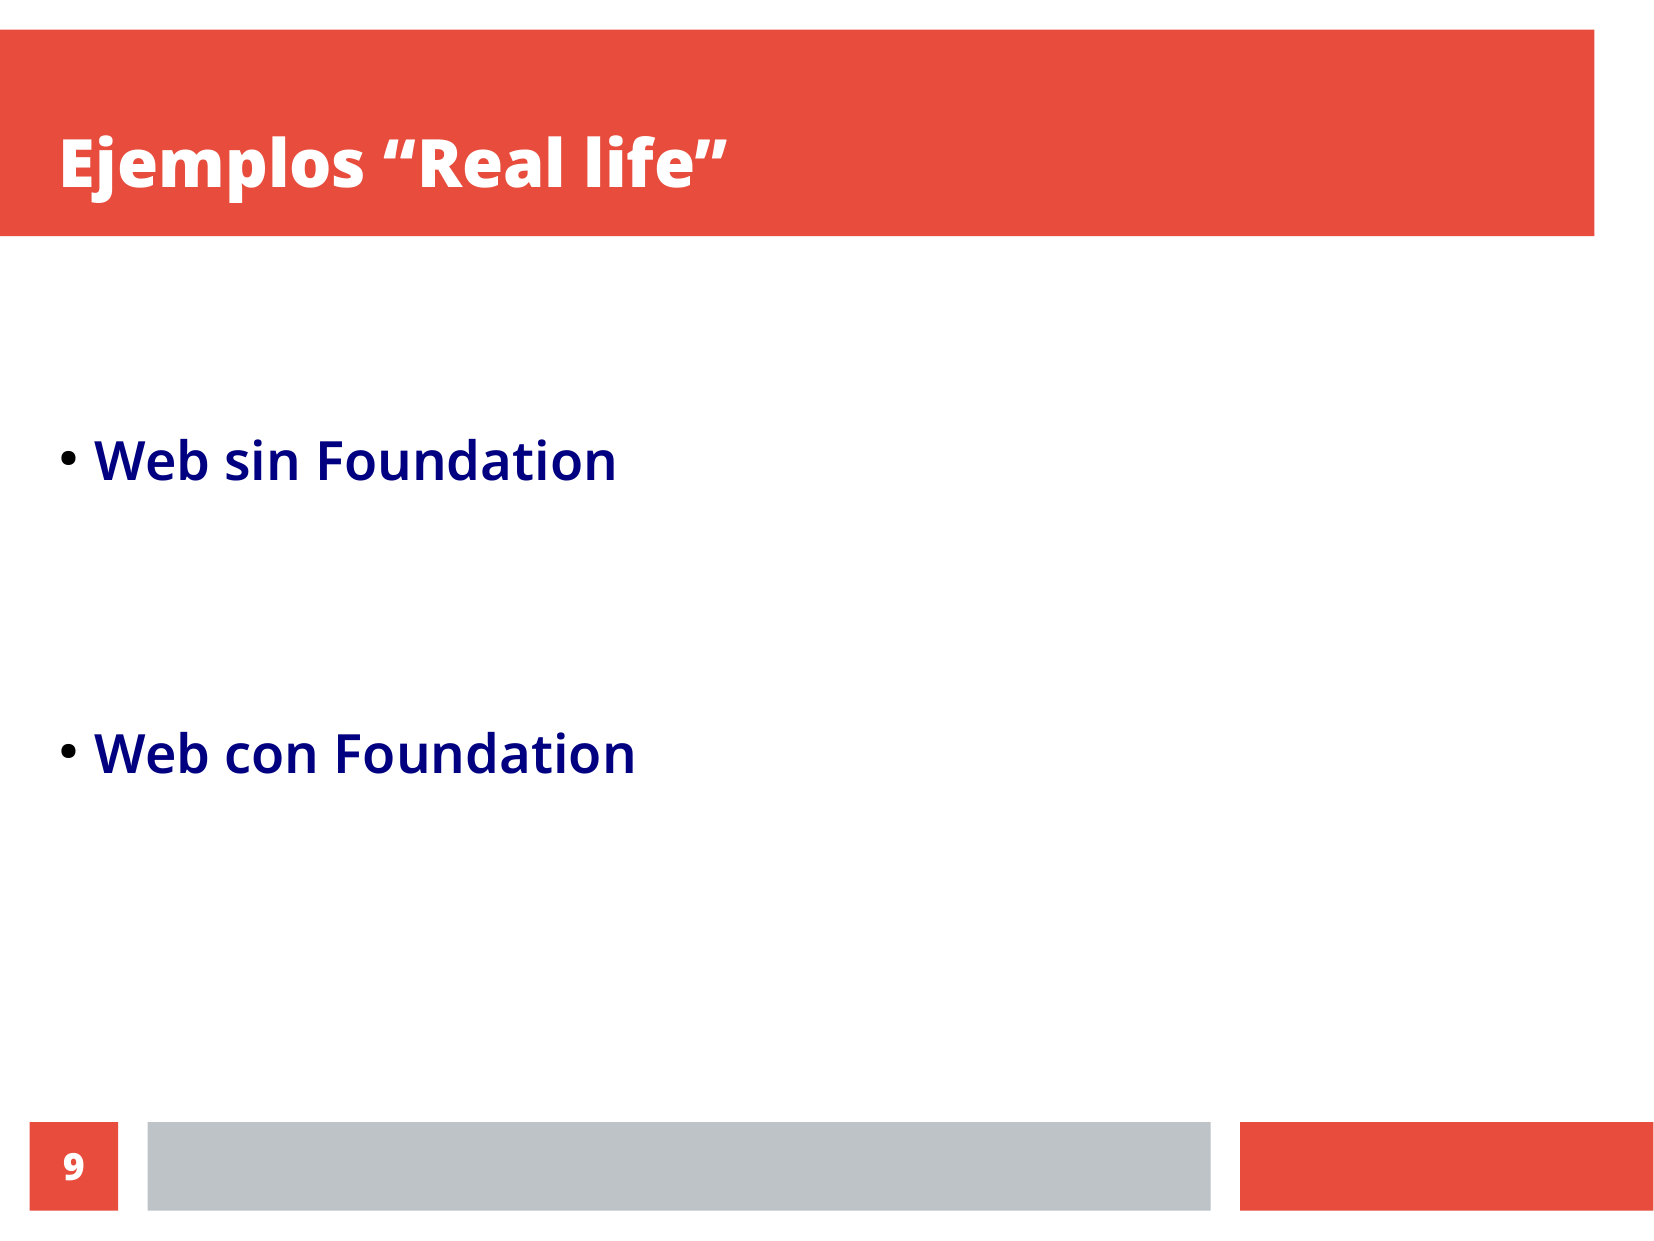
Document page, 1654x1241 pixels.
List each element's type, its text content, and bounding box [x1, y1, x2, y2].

list Web sin Foundation Web con Foundation [59, 324, 1565, 1093]
title Ejemplos “Real life” [59, 59, 1595, 207]
